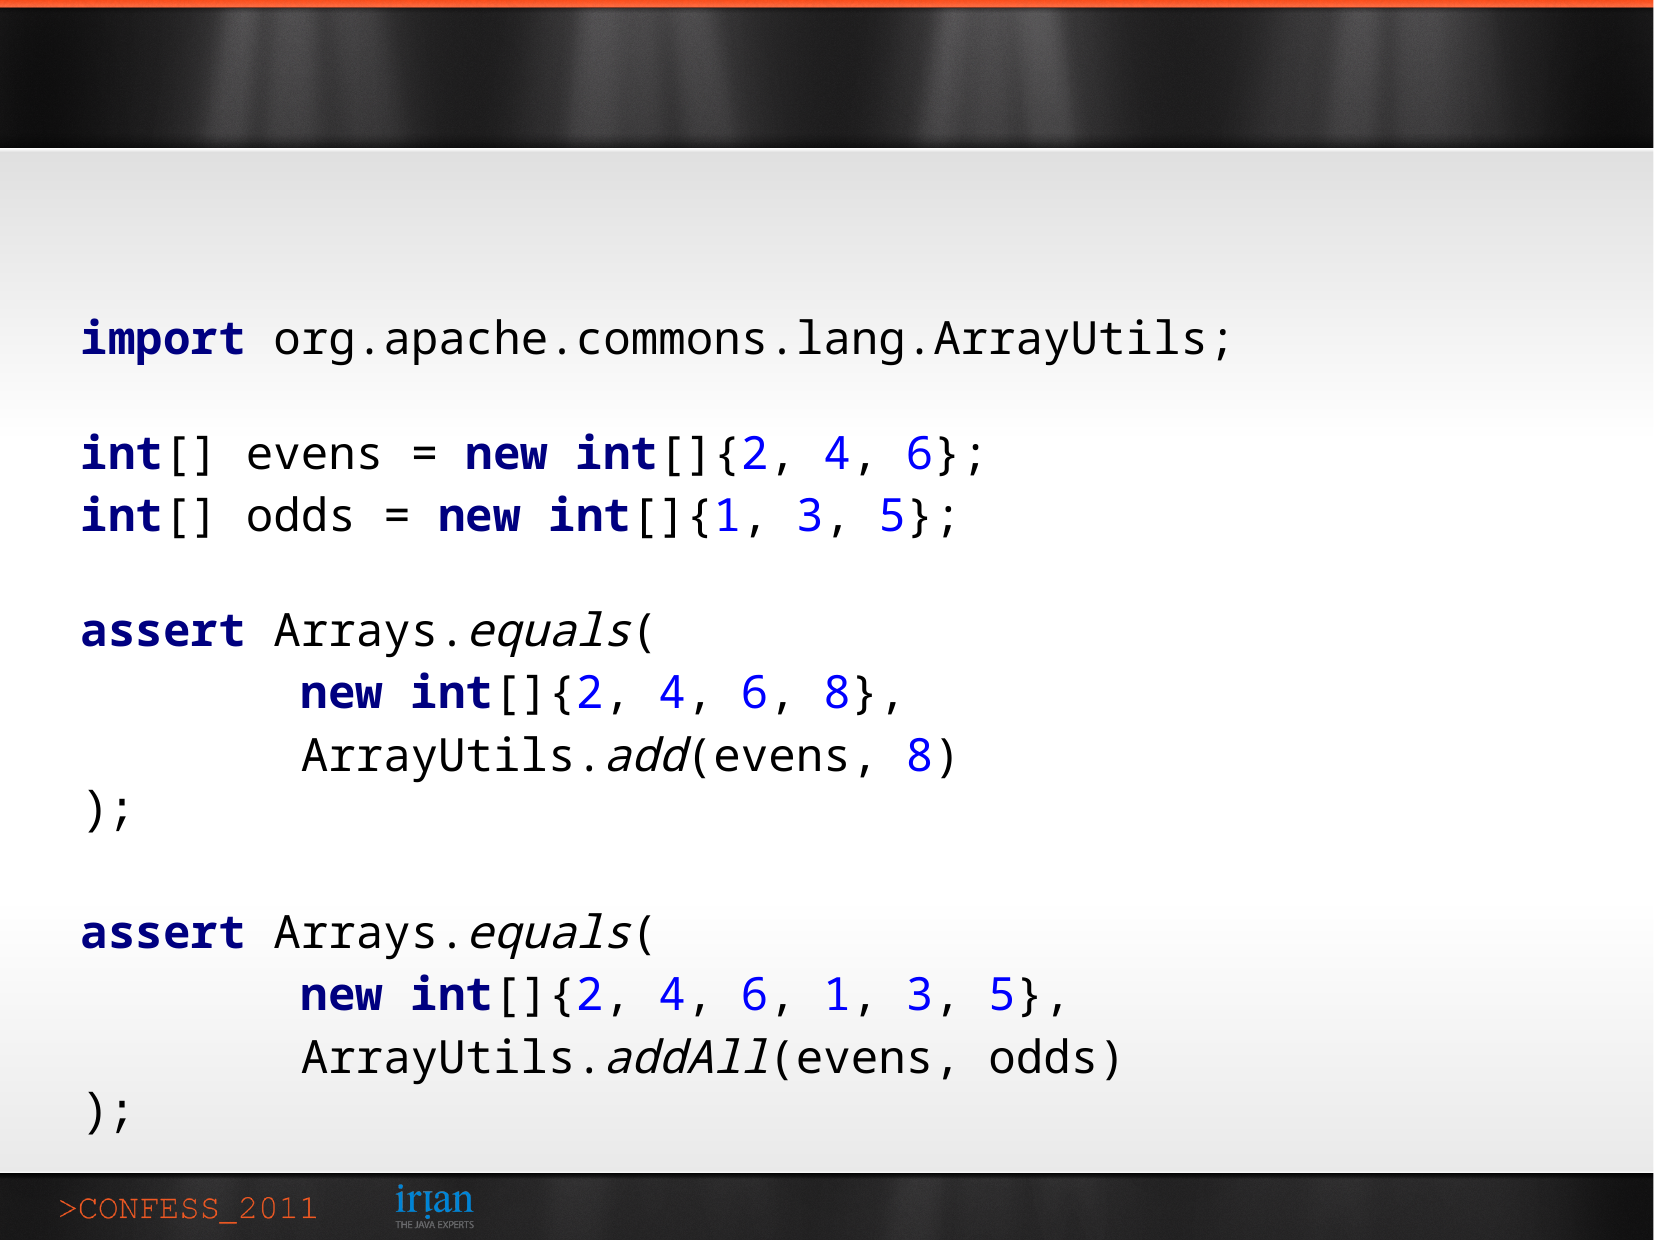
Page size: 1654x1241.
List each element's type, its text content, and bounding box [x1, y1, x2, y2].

subtitle import org.apache.commons.lang.ArrayUtils; int[] evens = new int[]{2, 4, 6}; int[] odds = new int[]{1, 3, 5}; assert Arrays.equals( new int[]{2, 4, 6, 8}, ArrayUtils.add(evens, 8) ); assert Arrays.equals( new int[]{2, 4, 6, 1, 3, 5}, ArrayUtils.addAll(evens, odds) ); [80, 305, 1654, 1139]
picture [0, 0, 1654, 1240]
